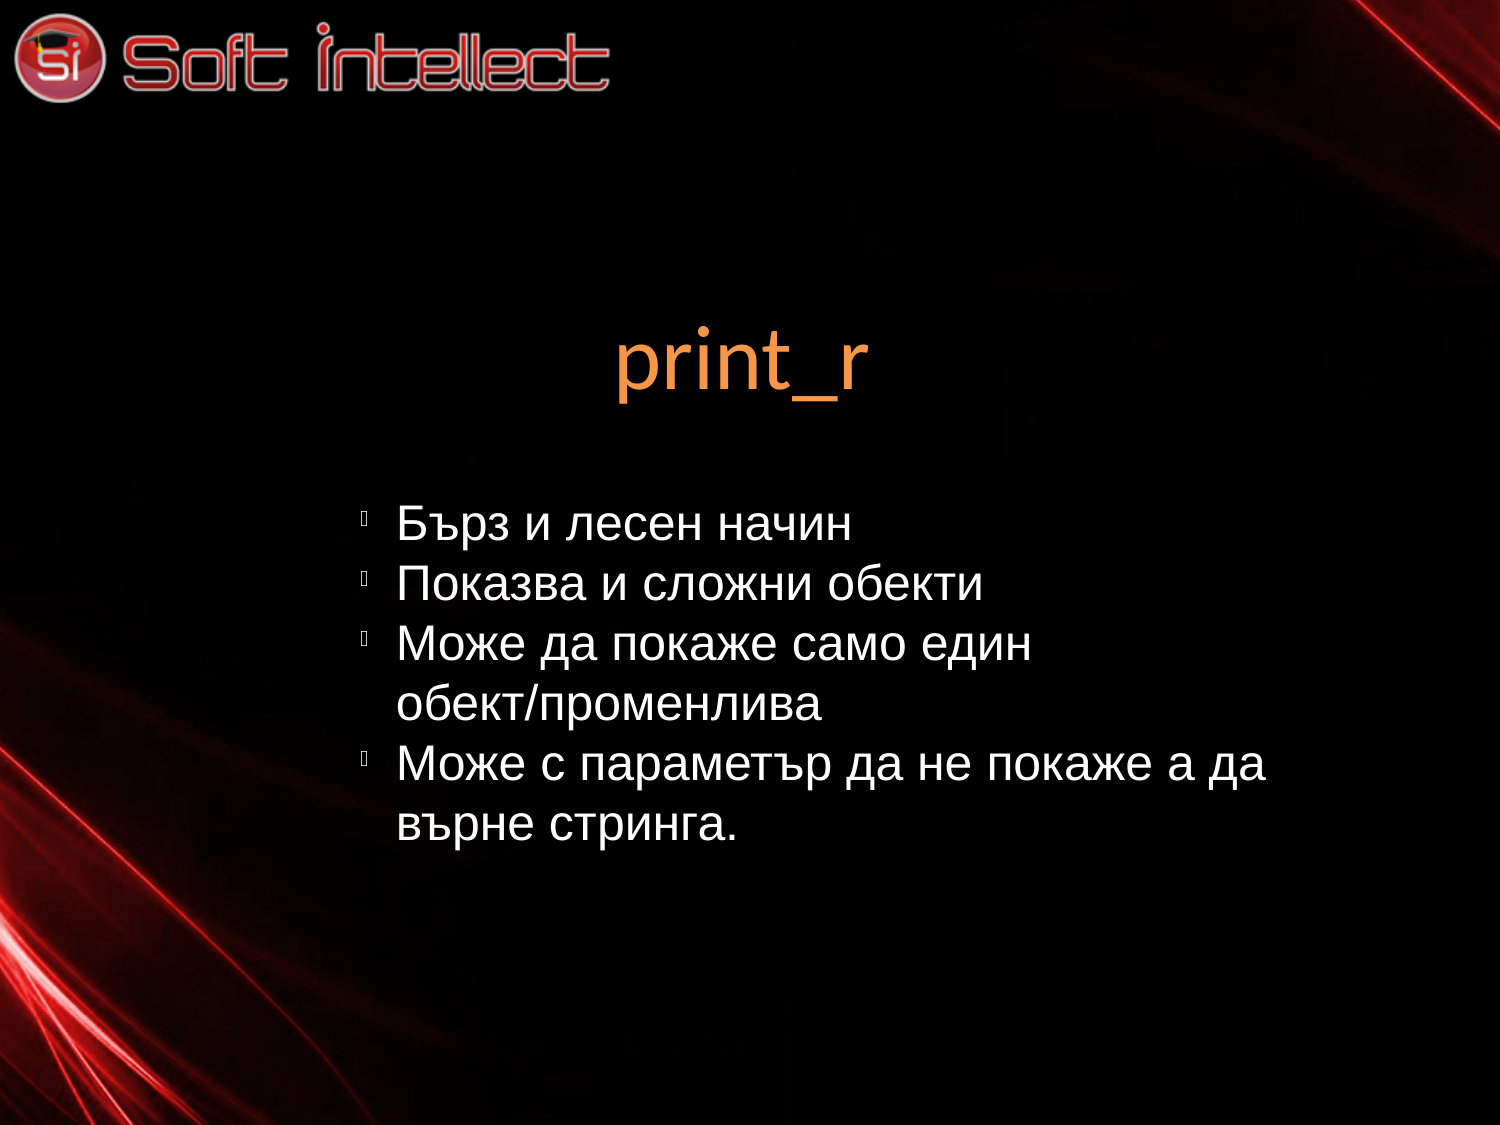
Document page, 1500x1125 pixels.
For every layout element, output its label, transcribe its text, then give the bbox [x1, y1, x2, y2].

text_box print_r [104, 232, 1380, 474]
text_box Бърз и лесен начин Показва и сложни обекти Може да покаже само един обект/променлива Може с параметър да не покаже а да върне стринга. [345, 483, 1351, 1125]
picture [0, 0, 1500, 1125]
